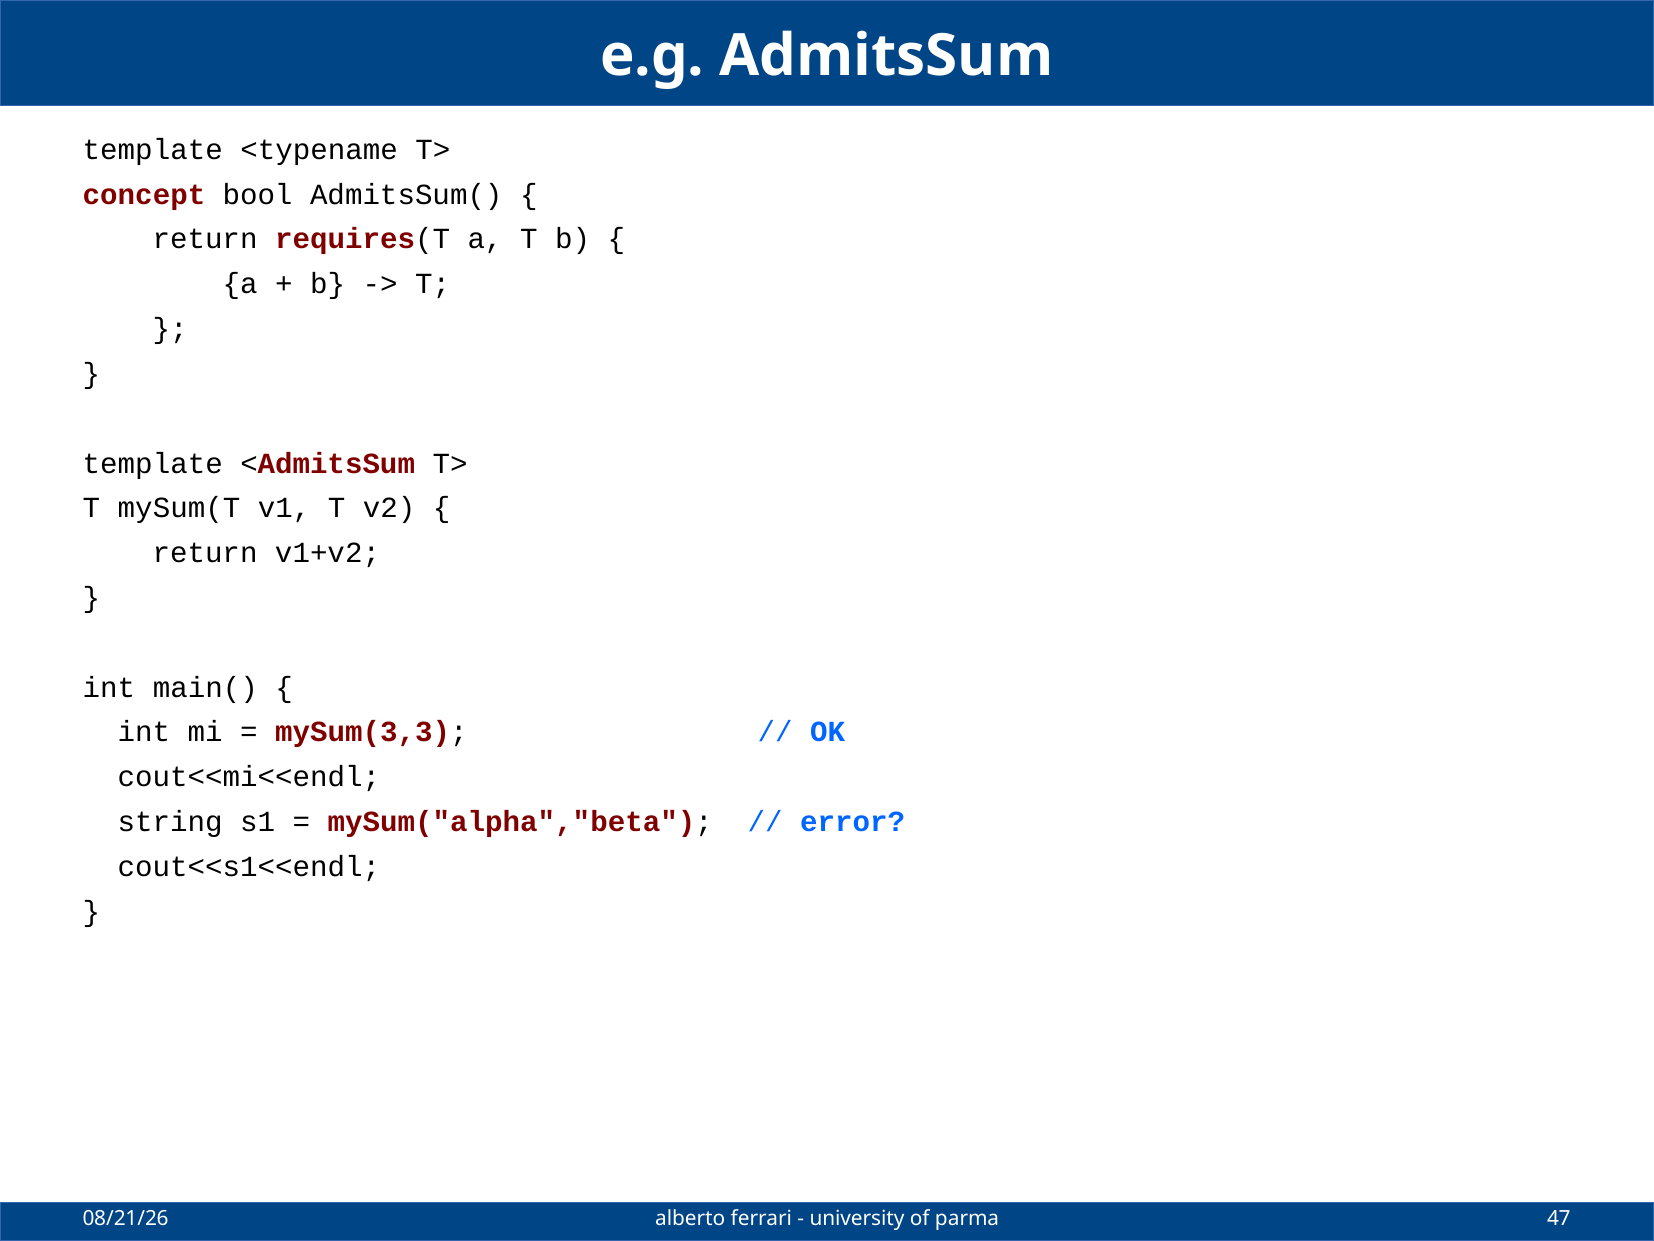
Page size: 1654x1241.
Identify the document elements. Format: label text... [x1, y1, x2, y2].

title e.g. AdmitsSum [0, 0, 1654, 106]
list template <typename T> concept bool AdmitsSum() { return requires(T a, T b) { {a + b} -> T; }; } template <AdmitsSum T> T mySum(T v1, T v2) { return v1+v2; } int main() { int mi = mySum(3,3); // OK cout<<mi<<endl; string s1 = mySum("alpha","beta"); // error? cout<<s1<<endl; } [82, 135, 1606, 1156]
